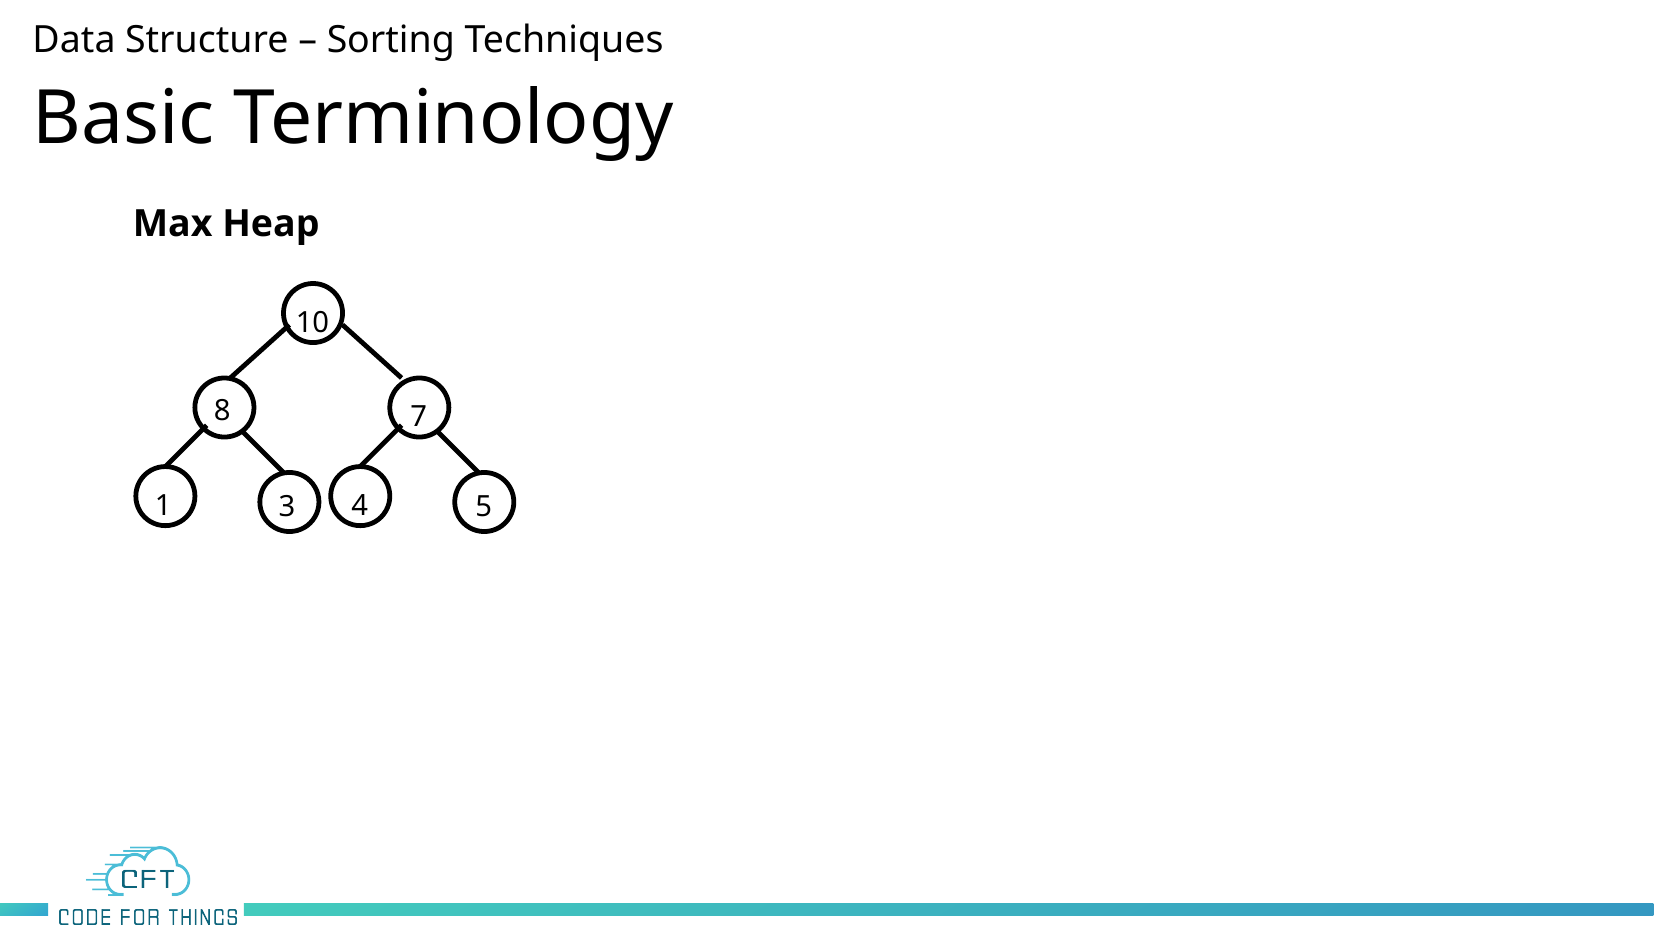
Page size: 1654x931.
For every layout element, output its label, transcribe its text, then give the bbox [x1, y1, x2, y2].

text_box [454, 485, 460, 519]
text_box [291, 283, 335, 293]
text_box 5 [460, 478, 509, 528]
text_box [272, 472, 307, 478]
text_box [470, 528, 499, 532]
text_box [509, 485, 514, 519]
text_box [398, 377, 441, 387]
text_box [467, 472, 502, 478]
text_box [275, 528, 304, 532]
text_box 10 [280, 293, 348, 343]
text_box [389, 390, 395, 425]
text_box [207, 432, 240, 438]
picture [59, 846, 237, 925]
title Data Structure – Sorting Techniques Basic Terminology [32, 12, 1184, 166]
text_box [248, 389, 254, 426]
text_box 1 [140, 476, 189, 526]
text_box [313, 484, 319, 520]
text_box [209, 377, 240, 382]
text_box [135, 480, 140, 512]
text_box [143, 466, 188, 476]
text_box [444, 391, 449, 424]
text_box [330, 479, 336, 513]
text_box 4 [336, 476, 385, 526]
text_box Max Heap [82, 188, 426, 248]
text_box 8 [199, 382, 248, 432]
text_box [259, 486, 264, 518]
text_box 7 [395, 387, 444, 438]
text_box 3 [264, 478, 313, 528]
text_box [194, 392, 199, 423]
text_box [385, 480, 390, 513]
text_box [338, 466, 382, 476]
text_box [189, 478, 195, 514]
